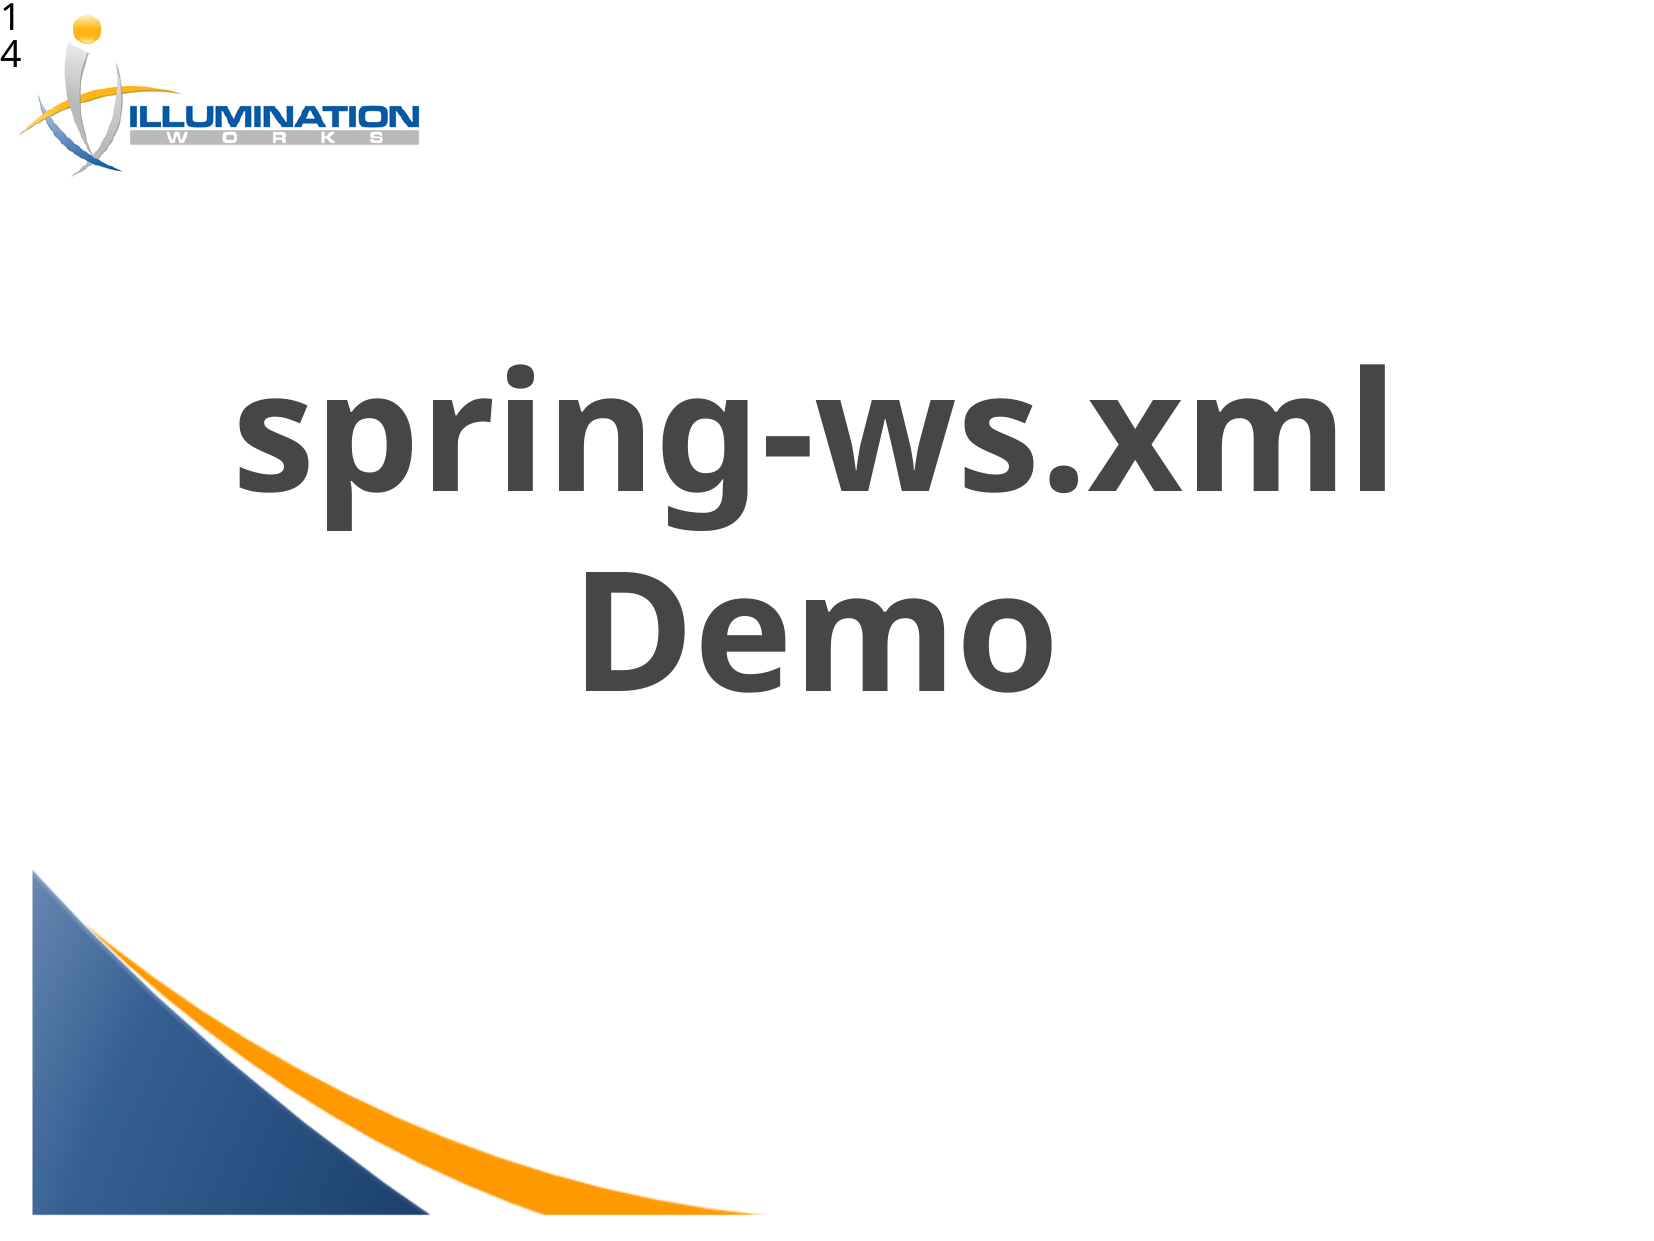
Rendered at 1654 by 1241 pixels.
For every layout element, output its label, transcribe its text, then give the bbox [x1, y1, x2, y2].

picture [21, 839, 767, 1221]
picture [0, 0, 435, 193]
title spring-ws.xml Demo [0, 270, 1654, 781]
